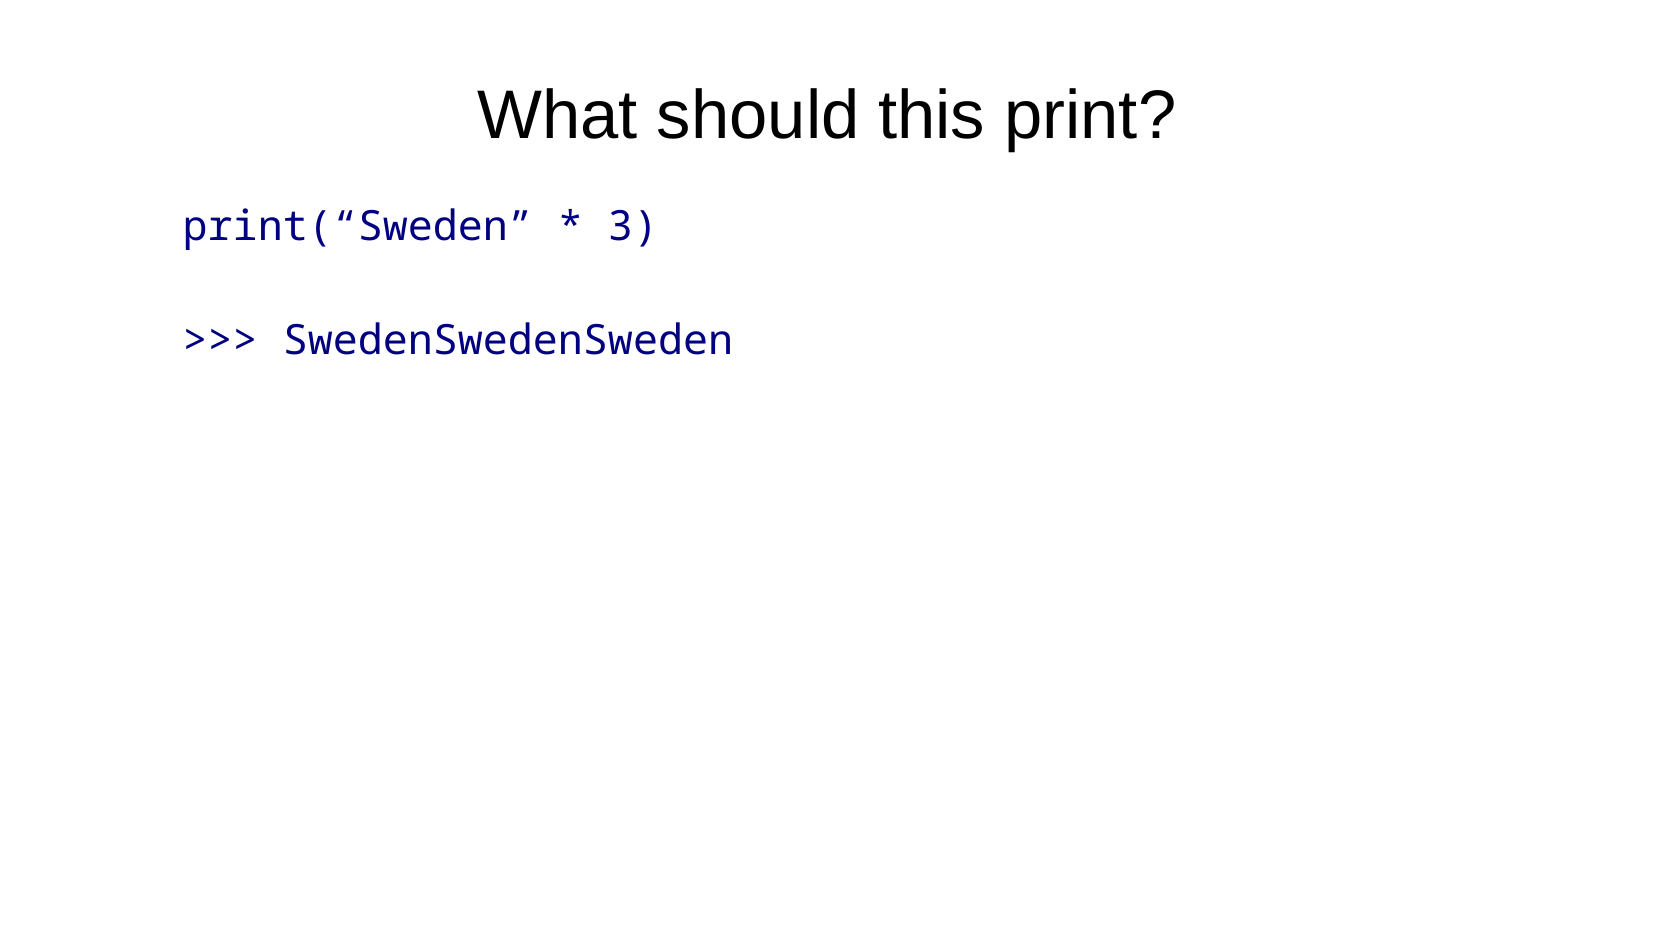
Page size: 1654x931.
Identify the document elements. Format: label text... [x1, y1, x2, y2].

list print(“Sweden” * 3) >>> SwedenSwedenSweden [82, 195, 1571, 735]
title What should this print? [82, 37, 1572, 193]
